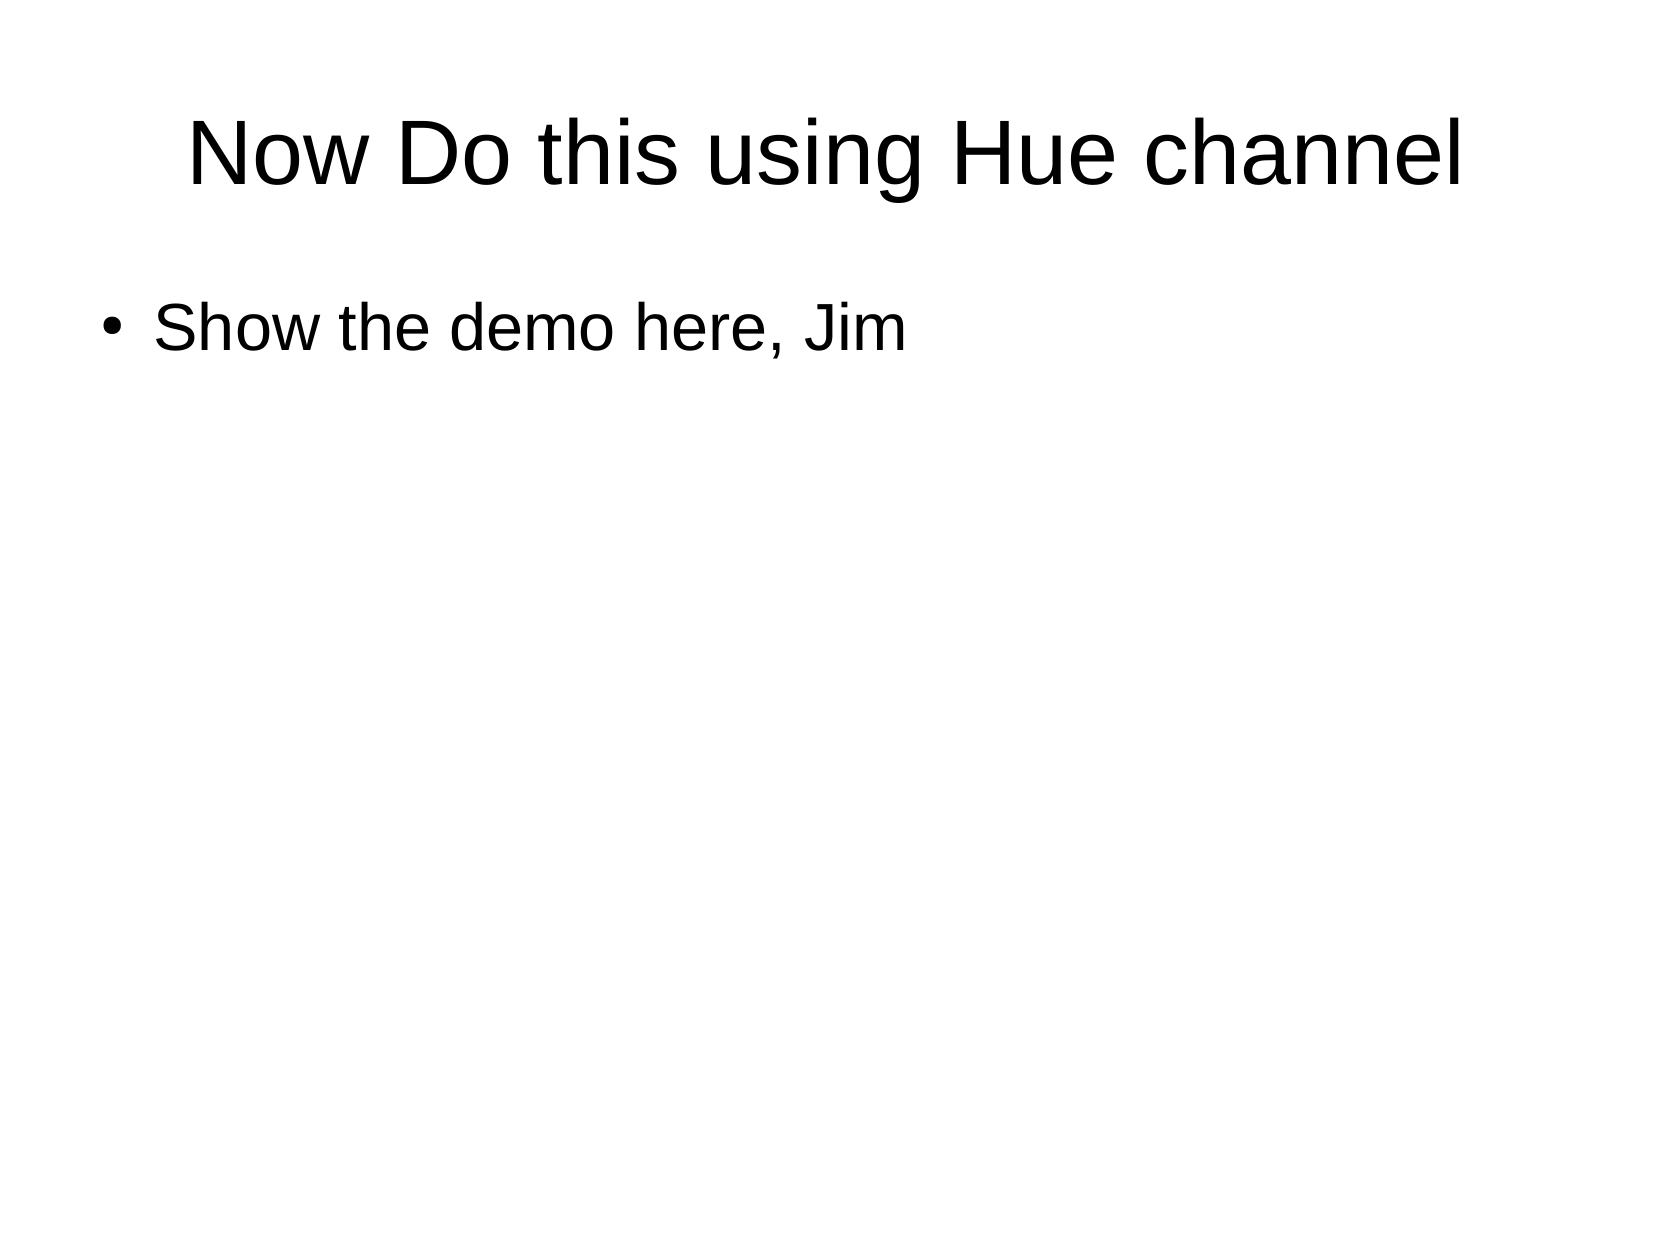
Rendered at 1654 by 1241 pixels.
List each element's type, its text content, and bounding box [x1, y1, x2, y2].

list Show the demo here, Jim [82, 290, 1571, 1094]
title Now Do this using Hue channel [82, 56, 1571, 250]
